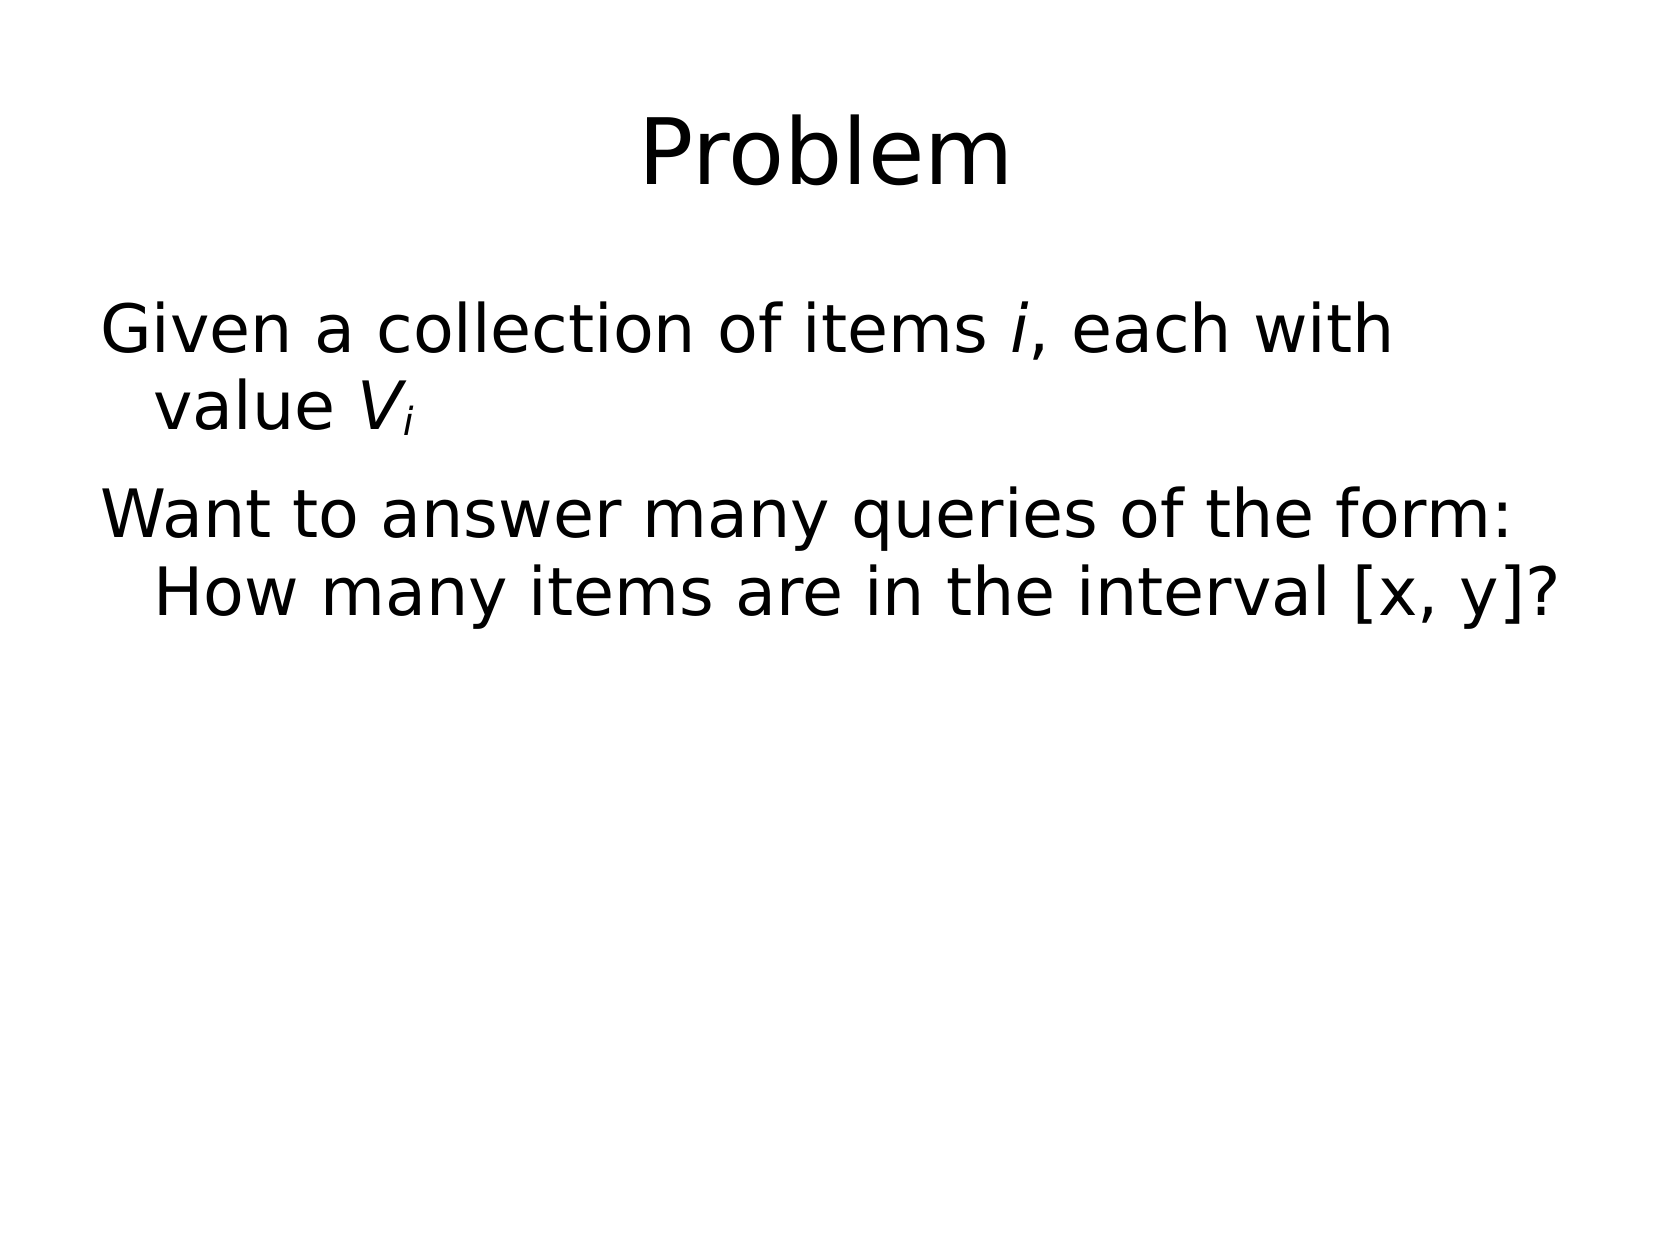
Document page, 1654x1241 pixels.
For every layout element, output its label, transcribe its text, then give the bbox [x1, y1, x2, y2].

list Given a collection of items i, each with value Vi Want to answer many queries of the form: How many items are in the interval [x, y]? [82, 290, 1571, 1094]
title Problem [82, 49, 1571, 257]
